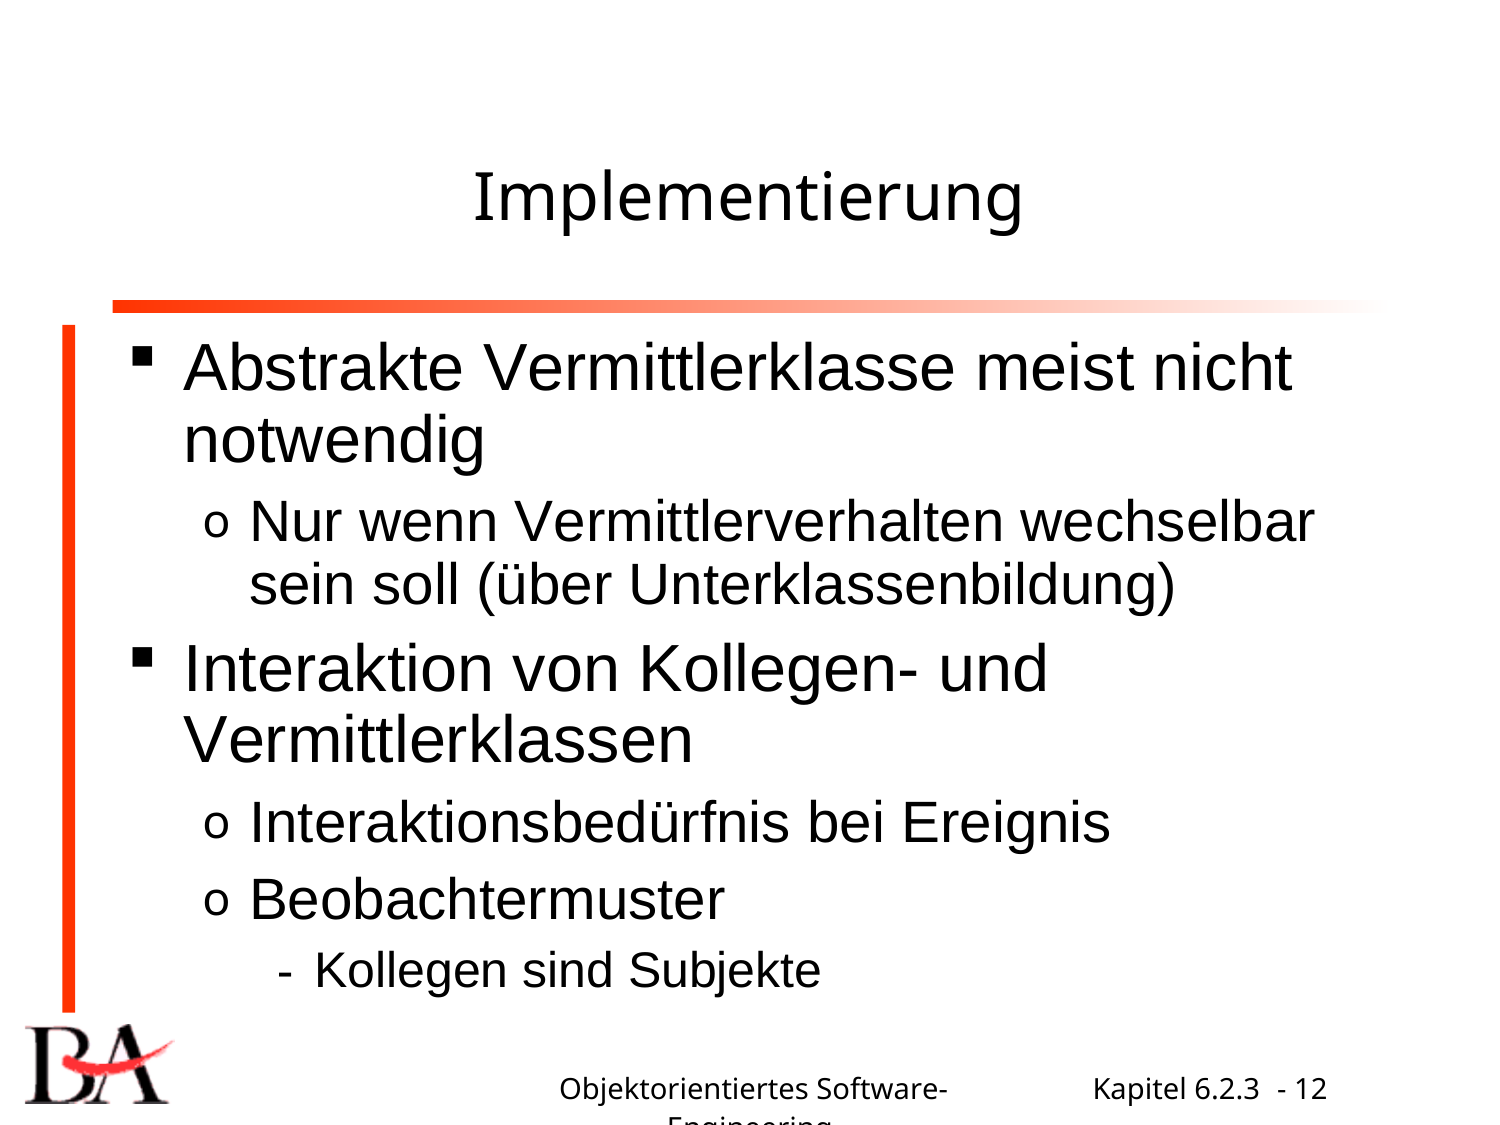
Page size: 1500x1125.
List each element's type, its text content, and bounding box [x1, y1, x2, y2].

title Implementierung [112, 99, 1388, 288]
picture [24, 1024, 175, 1104]
list Abstrakte Vermittlerklasse meist nicht notwendig Nur wenn Vermittlerverhalten wechselbar sein soll (über Unterklassenbildung) Interaktion von Kollegen- und Vermittlerklassen Interaktionsbedürfnis bei Ereignis Beobachtermuster Kollegen sind Subjekte [112, 324, 1388, 1051]
